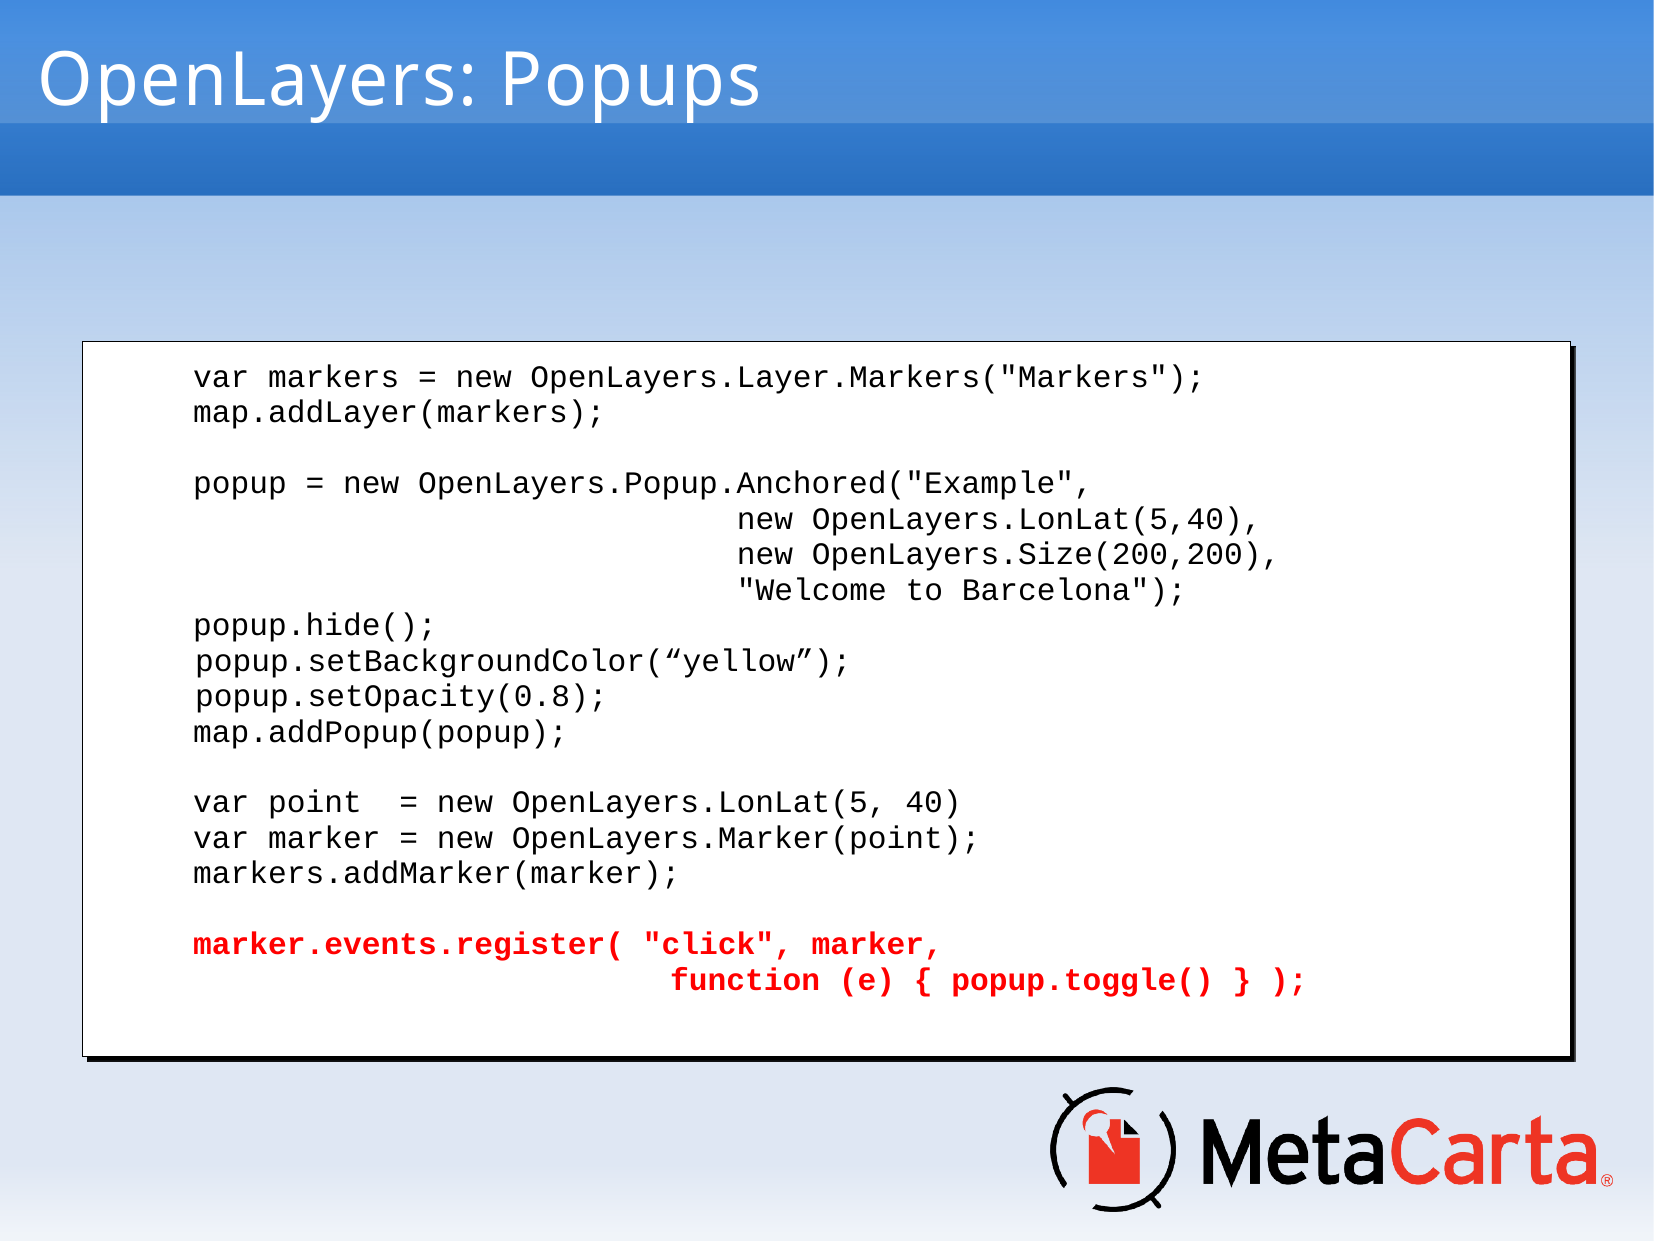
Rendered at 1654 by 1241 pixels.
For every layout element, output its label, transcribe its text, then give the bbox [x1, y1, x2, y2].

subtitle var markers = new OpenLayers.Layer.Markers("Markers"); map.addLayer(markers); popup = new OpenLayers.Popup.Anchored("Example", new OpenLayers.LonLat(5,40), new OpenLayers.Size(200,200), "Welcome to Barcelona"); popup.hide(); popup.setBackgroundColor(“yellow”); popup.setOpacity(0.8); map.addPopup(popup); var point = new OpenLayers.LonLat(5, 40) var marker = new OpenLayers.Marker(point); markers.addMarker(marker); marker.events.register( "click", marker, function (e) { popup.toggle() } ); [82, 341, 1571, 1057]
title OpenLayers: Popups [37, 2, 1463, 151]
picture [0, 0, 1654, 1241]
